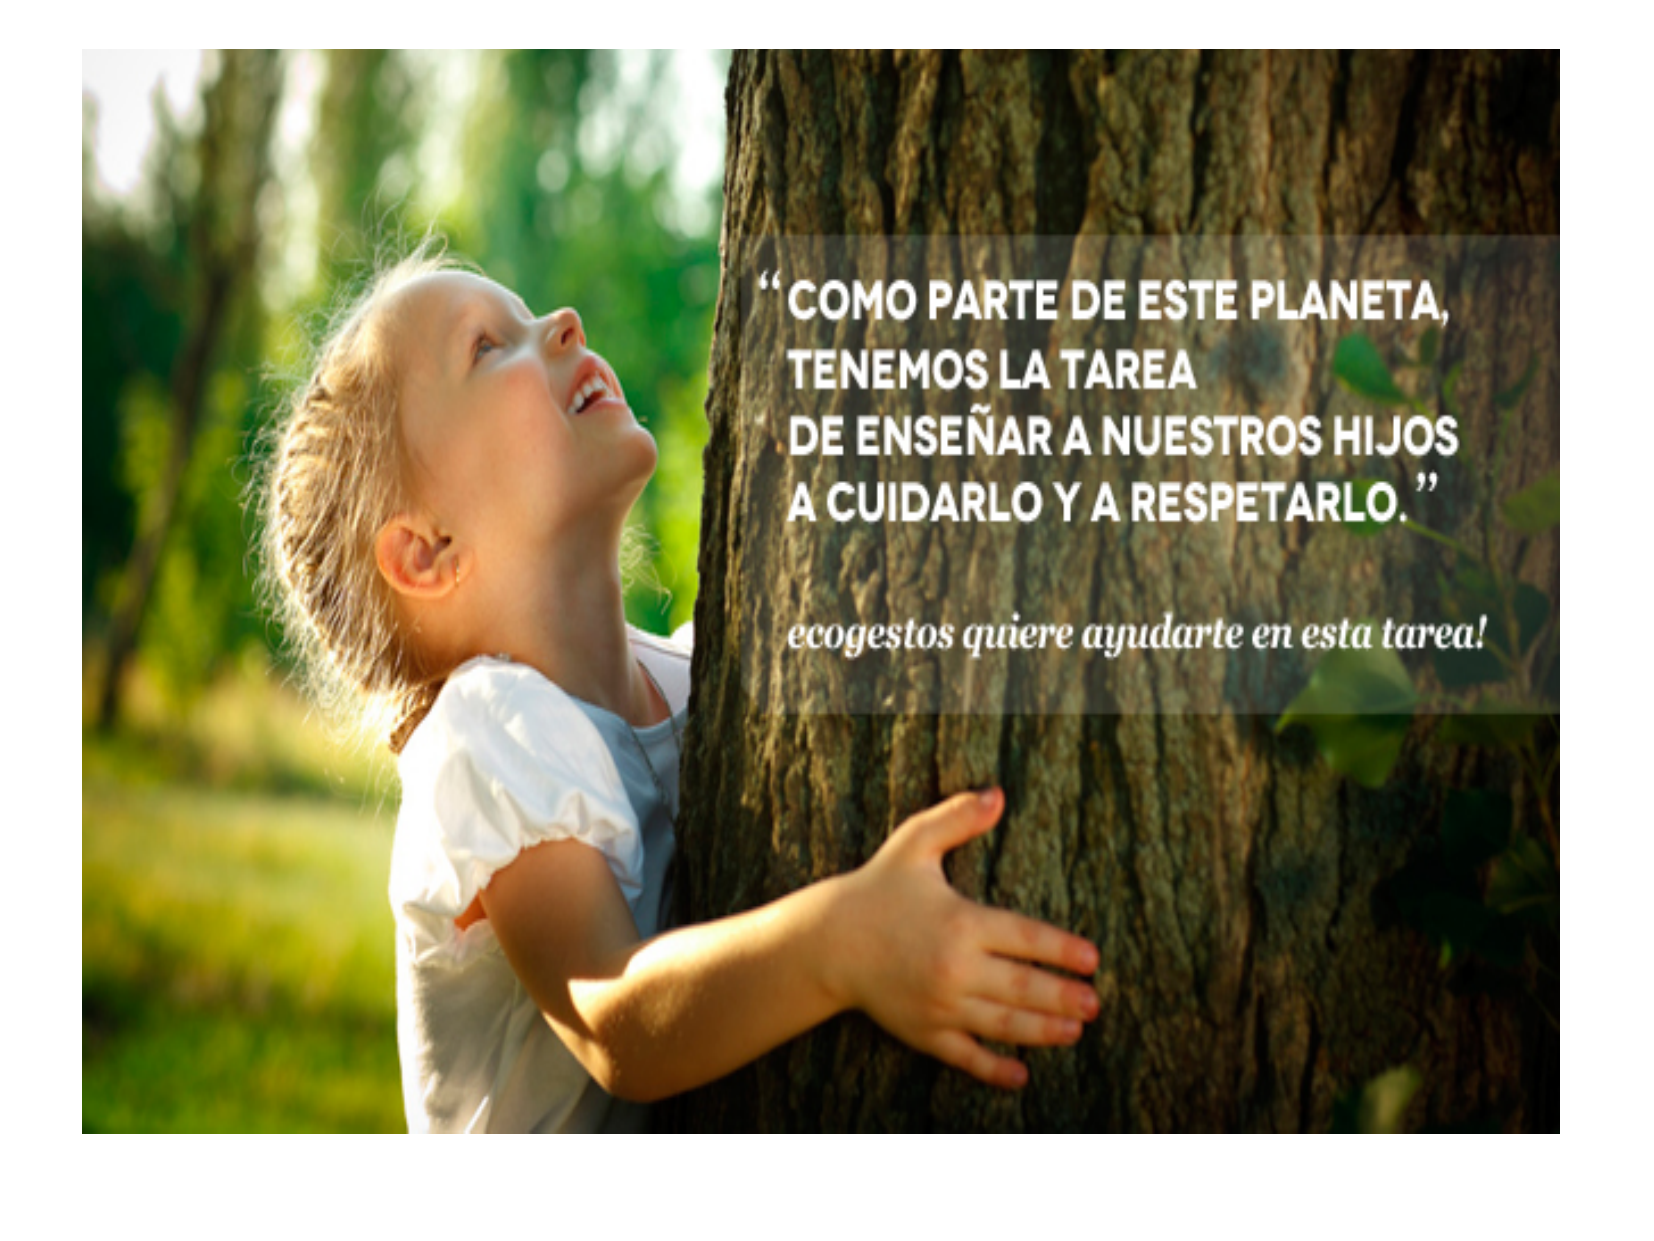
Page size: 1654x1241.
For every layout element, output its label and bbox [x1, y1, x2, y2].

picture [82, 49, 1560, 1134]
